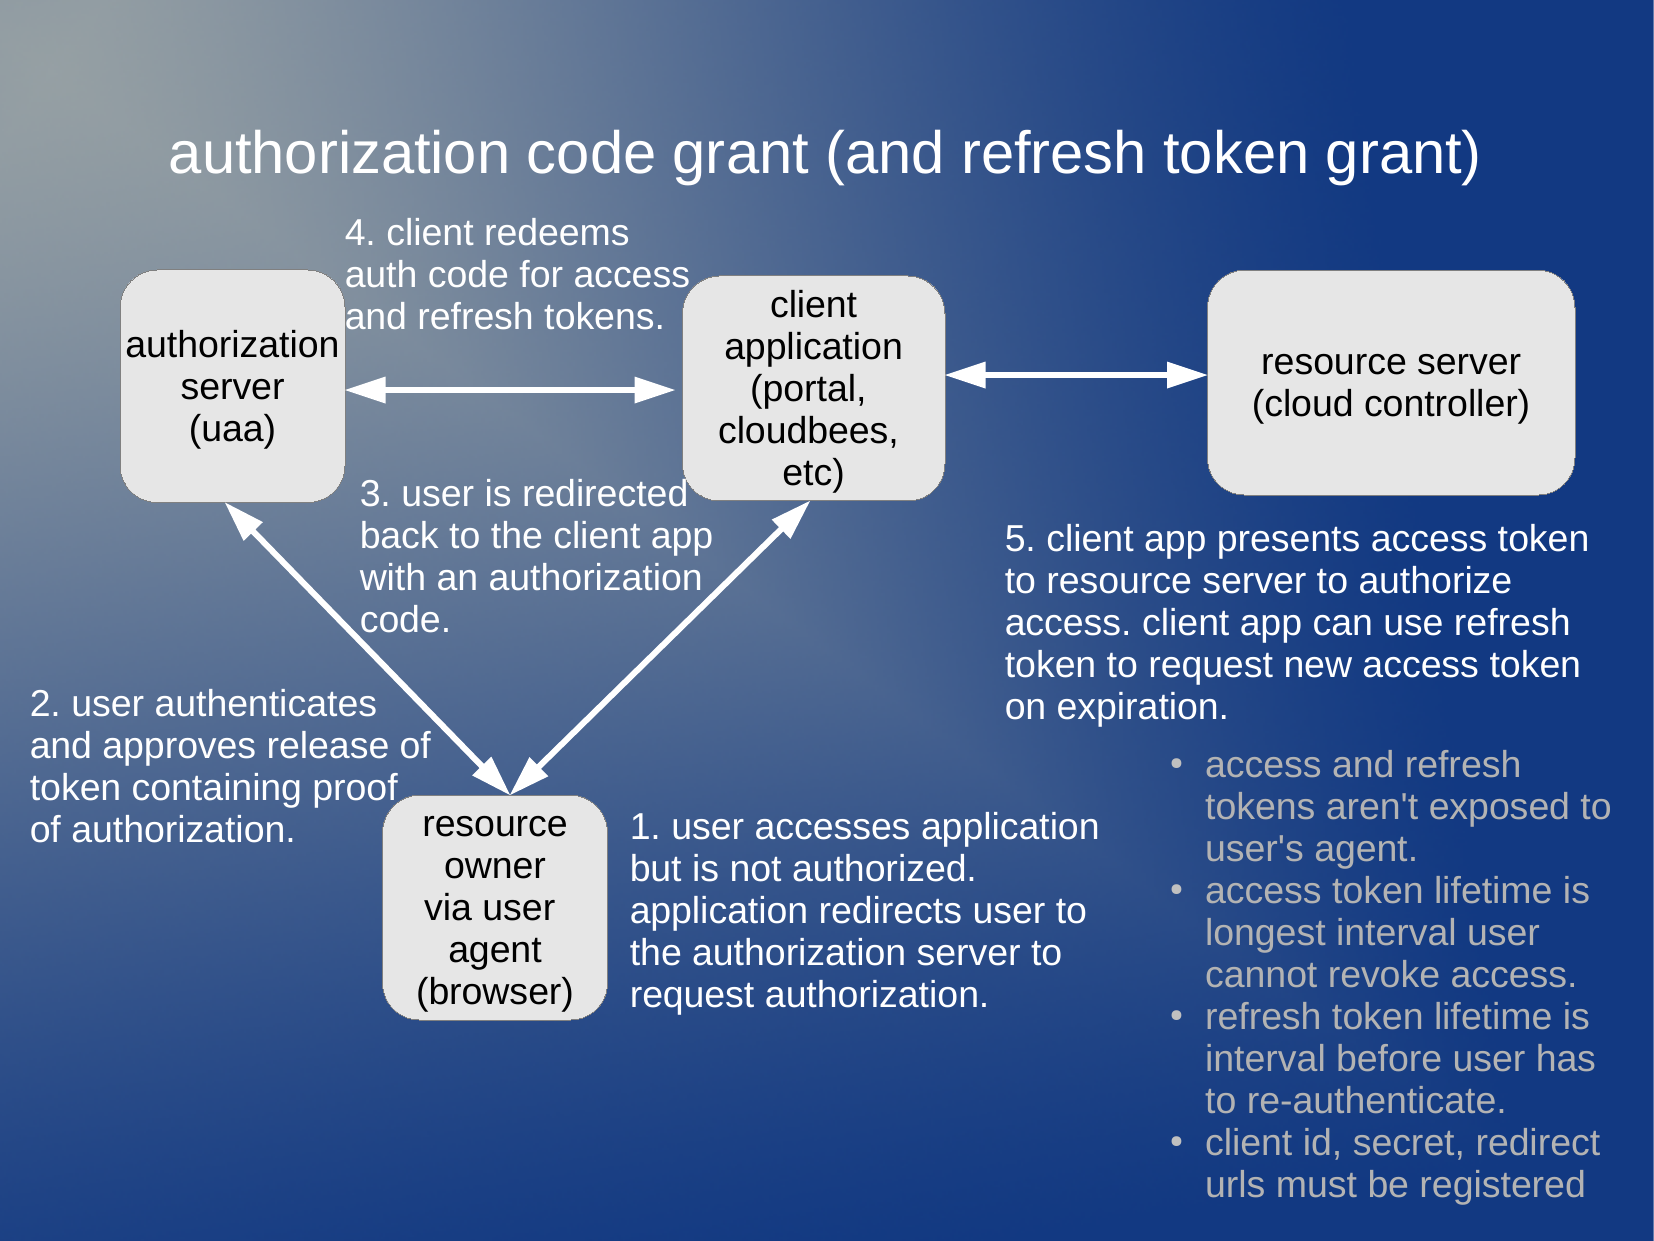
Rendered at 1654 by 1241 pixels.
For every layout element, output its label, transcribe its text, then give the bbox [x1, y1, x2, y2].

text_box 5. client app presents access token to resource server to authorize access. client app can use refresh token to request new access token on expiration. [990, 510, 1636, 735]
text_box 1. user accesses application but is not authorized. application redirects user to the authorization server to request authorization. [615, 798, 1126, 1051]
text_box authorization server (uaa) [120, 269, 346, 503]
text_box access and refresh tokens aren't exposed to user's agent. access token lifetime is longest interval user cannot revoke access. refresh token lifetime is interval before user has to re-authenticate. client id, secret, redirect urls must be registered [1155, 736, 1636, 1213]
text_box resource server (cloud controller) [1207, 270, 1576, 496]
text_box resource owner via user agent (browser) [382, 795, 608, 1021]
text_box 3. user is redirected back to the client app with an authorization code. [345, 465, 736, 648]
text_box 2. user authenticates and approves release of token containing proof of authorization. [15, 675, 451, 859]
title authorization code grant (and refresh token grant) [82, 49, 1571, 257]
text_box client application (portal, cloudbees, etc) [682, 275, 946, 501]
picture [0, 0, 1654, 1241]
text_box 4. client redeems auth code for access and refresh tokens. [330, 204, 721, 346]
